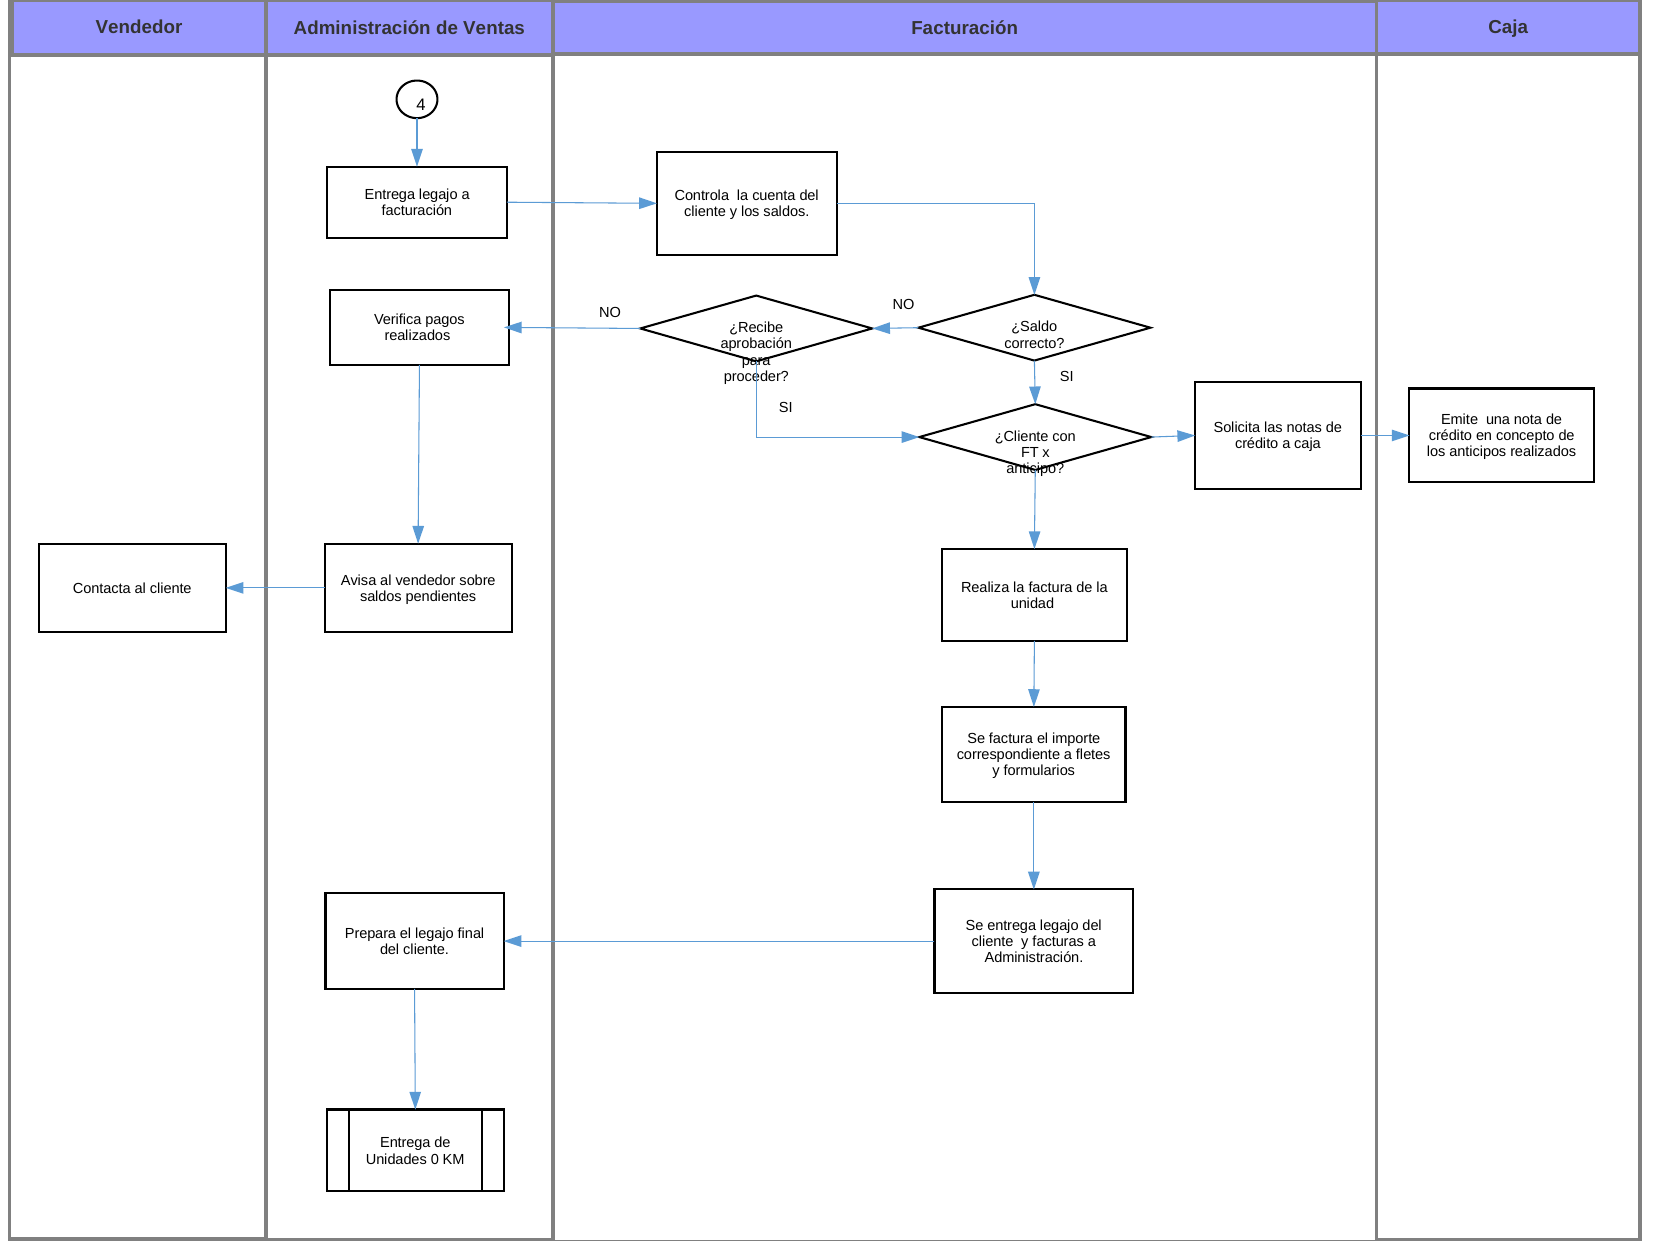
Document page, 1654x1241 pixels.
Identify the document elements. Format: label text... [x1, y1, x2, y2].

text_box Prepara el legajo final del cliente. [325, 893, 504, 989]
text_box Controla la cuenta del cliente y los saldos. [656, 151, 837, 255]
text_box Contacta al cliente [38, 543, 226, 633]
text_box Realiza la factura de la unidad [942, 549, 1127, 641]
text_box Solicita las notas de crédito a caja [1195, 382, 1361, 489]
text_box ¿Recibe aprobación para proceder? [641, 295, 872, 362]
text_box Vendedor [12, 1, 264, 56]
text_box ¿Cliente con FT x anticipo? [920, 404, 1151, 470]
text_box SI [763, 391, 808, 428]
text_box Se factura el importe correspondiente a fletes y formularios [942, 706, 1126, 803]
text_box Avisa al vendedor sobre saldos pendientes [324, 543, 512, 633]
text_box ¿Saldo correcto? [919, 294, 1151, 361]
text_box 4 [396, 80, 438, 119]
text_box Se entrega legajo del cliente y facturas a Administración. [934, 889, 1134, 993]
text_box NO [871, 289, 937, 320]
text_box Emite una nota de crédito en concepto de los anticipos realizados [1409, 388, 1594, 483]
text_box Verifica pagos realizados [329, 289, 510, 366]
text_box NO [577, 297, 643, 327]
text_box Entrega legajo a facturación [327, 166, 507, 238]
text_box Facturación [555, 3, 1375, 54]
text_box Entrega de Unidades 0 KM [327, 1110, 504, 1191]
text_box SI [1044, 360, 1089, 397]
text_box Administración de Ventas [268, 2, 551, 56]
text_box Caja [1376, 0, 1641, 54]
